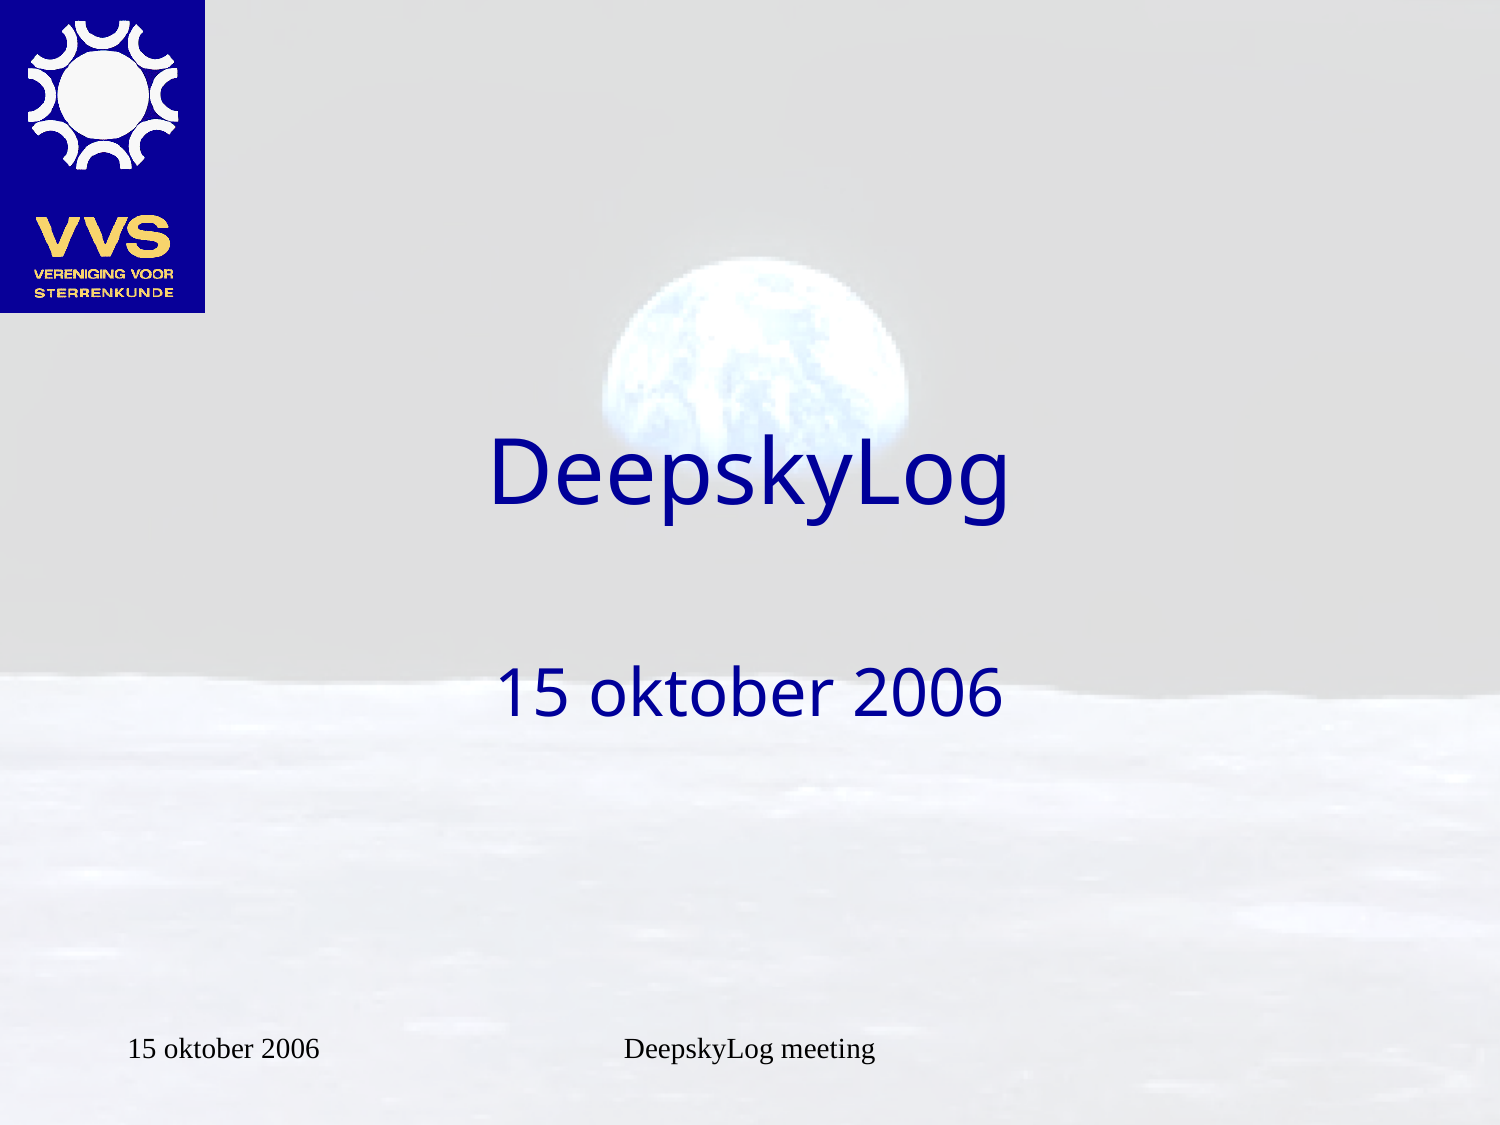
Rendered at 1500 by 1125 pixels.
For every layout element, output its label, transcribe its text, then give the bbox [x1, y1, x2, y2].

picture [0, 0, 205, 313]
subtitle 15 oktober 2006 [225, 637, 1276, 926]
title DeepskyLog [112, 374, 1388, 563]
